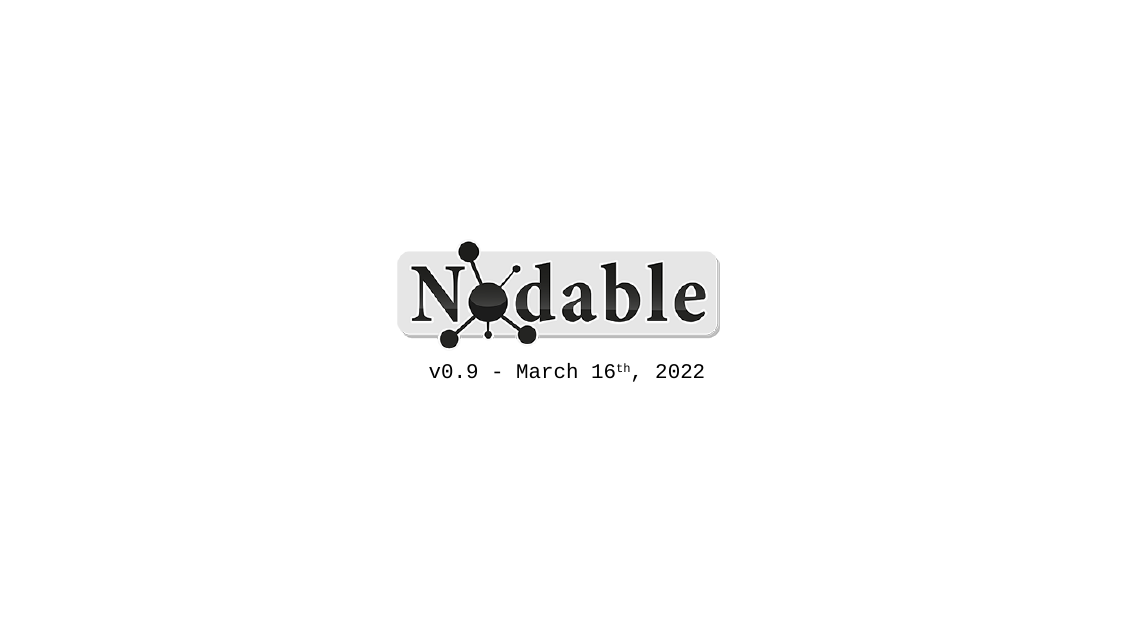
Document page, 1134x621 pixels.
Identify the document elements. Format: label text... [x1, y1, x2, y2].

picture [389, 236, 727, 355]
text_box v0.9 - March 16th, 2022 [413, 354, 721, 393]
